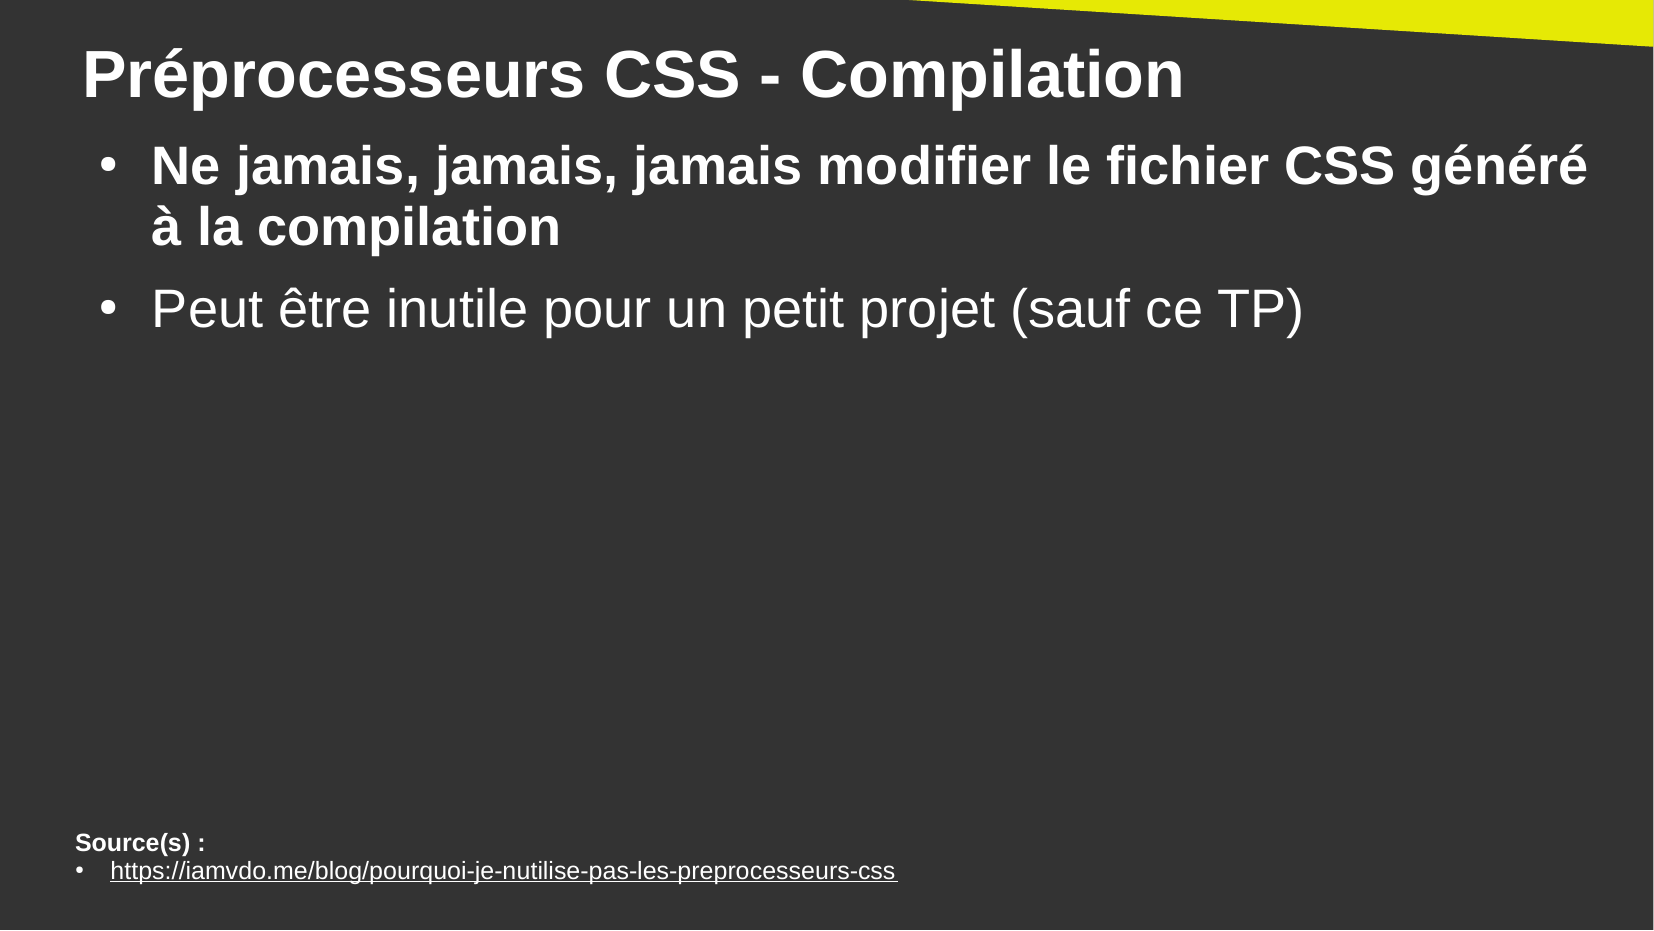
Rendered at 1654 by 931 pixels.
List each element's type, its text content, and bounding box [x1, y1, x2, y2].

text_box Source(s) : https://iamvdo.me/blog/pourquoi-je-nutilise-pas-les-preprocesseurs-css [60, 821, 1546, 931]
text_box [908, 0, 1654, 47]
title Préprocesseurs CSS - Compilation [82, 37, 1571, 114]
list Ne jamais, jamais, jamais modifier le fichier CSS généré à la compilation Peut être inutile pour un petit projet (sauf ce TP) [80, 135, 1620, 473]
